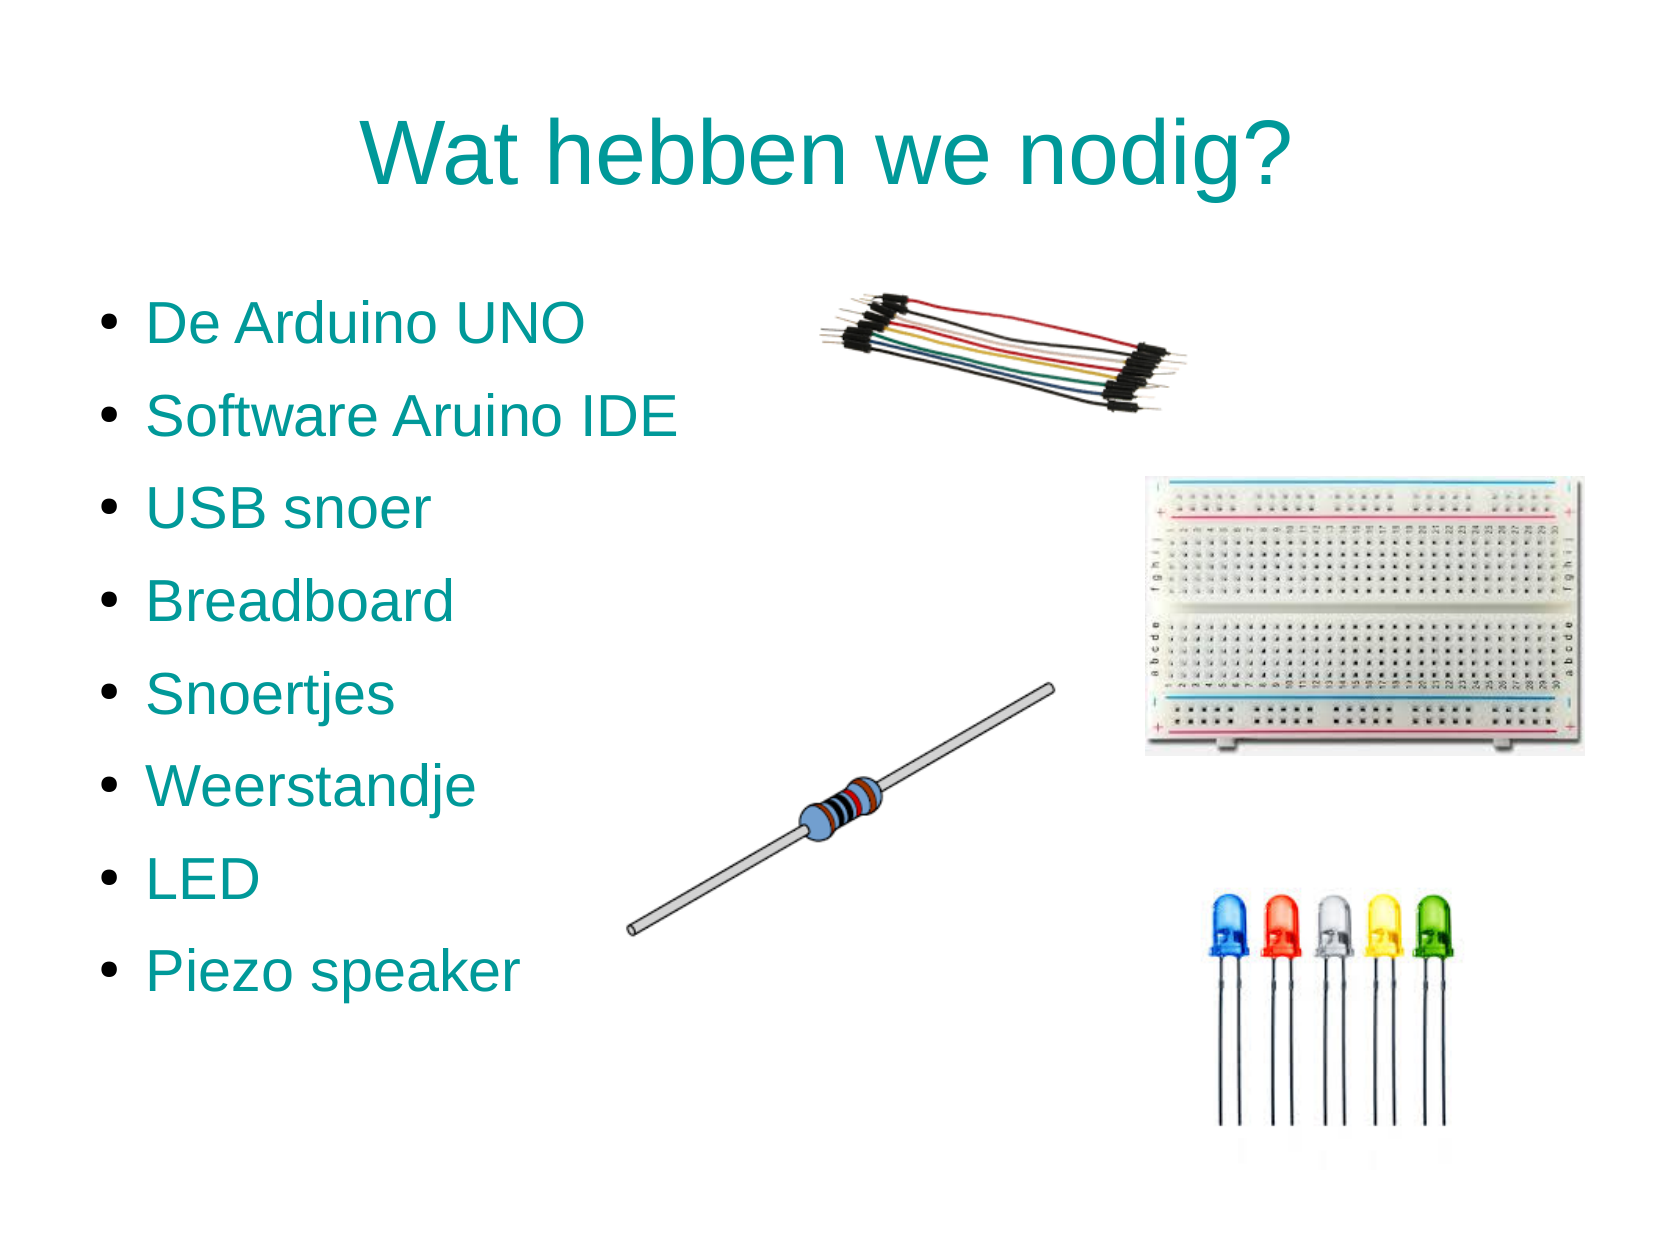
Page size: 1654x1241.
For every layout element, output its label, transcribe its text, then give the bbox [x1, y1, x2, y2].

title Wat hebben we nodig? [82, 49, 1571, 257]
list De Arduino UNO Software Aruino IDE USB snoer Breadboard Snoertjes Weerstandje LED Piezo speaker [82, 290, 1571, 1010]
picture [1151, 838, 1524, 1170]
picture [814, 209, 1193, 473]
picture [614, 673, 1068, 946]
picture [1145, 476, 1585, 756]
